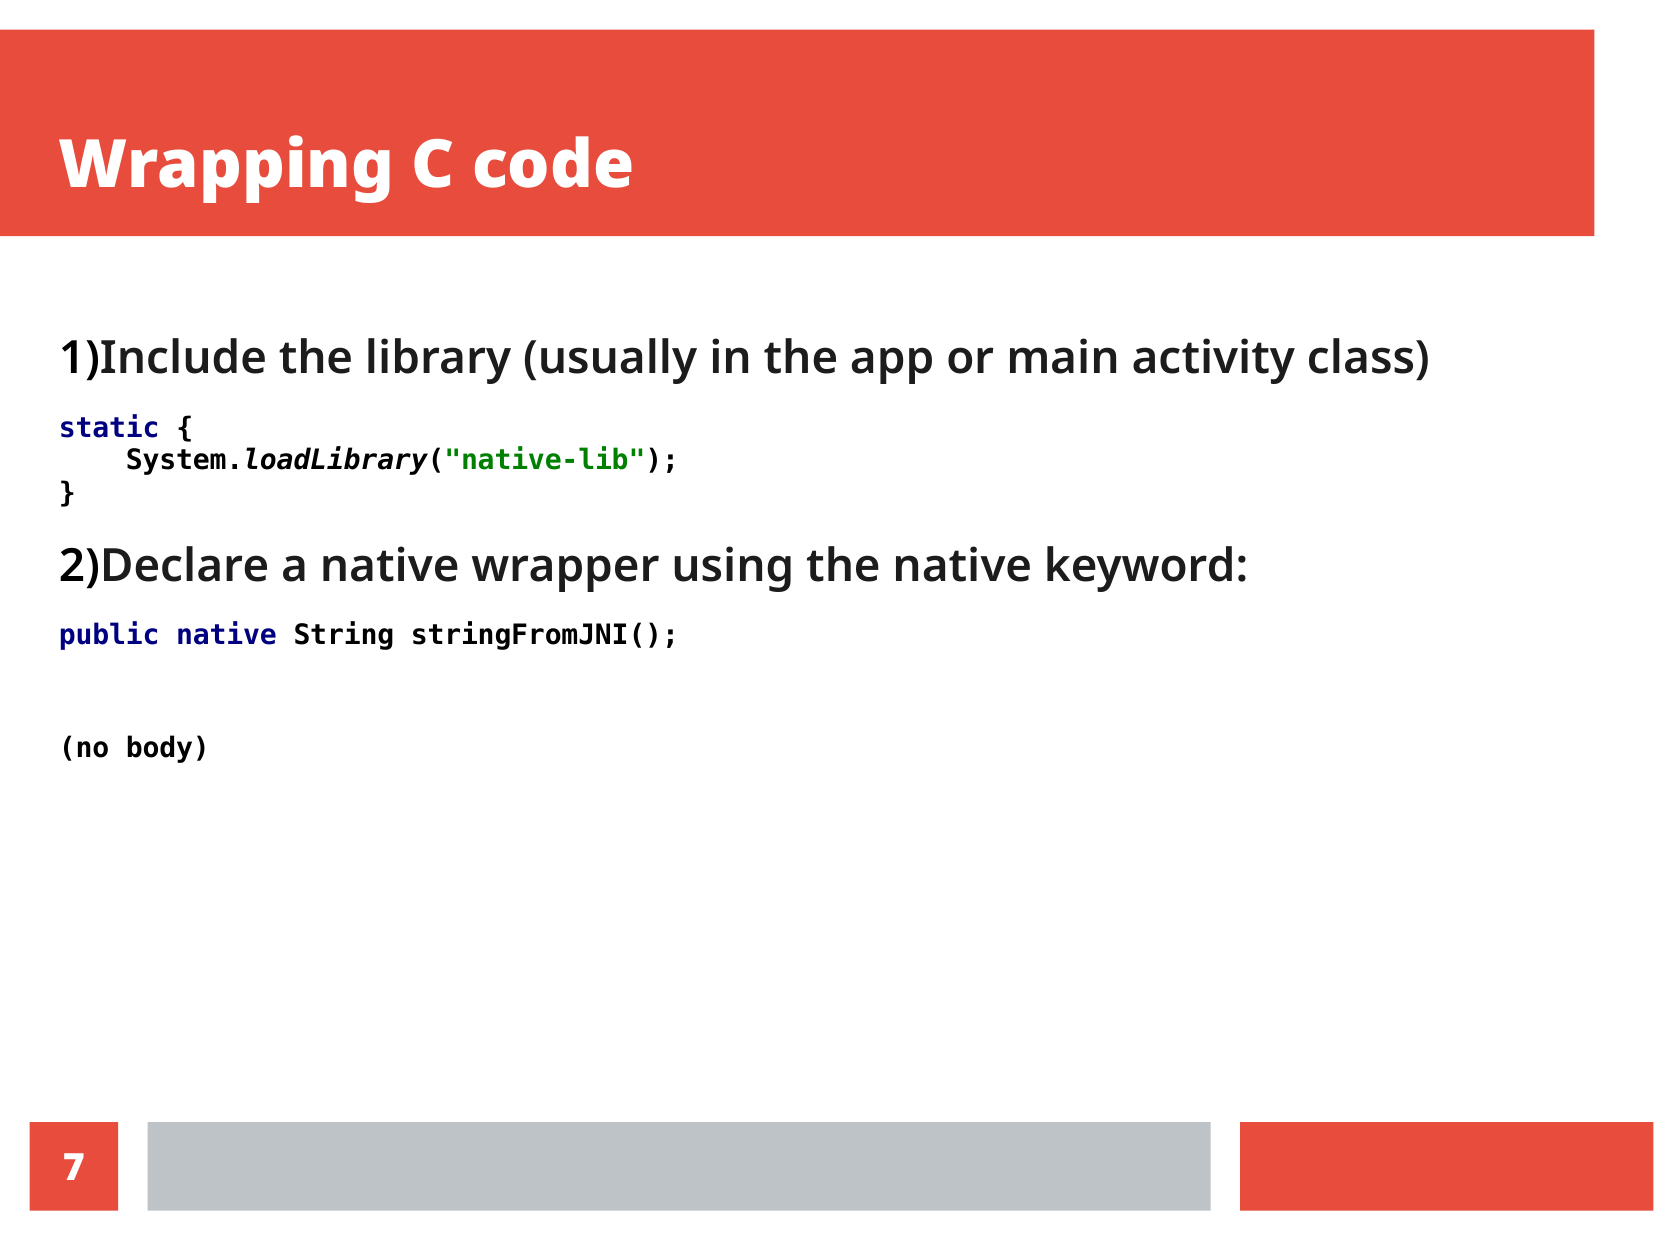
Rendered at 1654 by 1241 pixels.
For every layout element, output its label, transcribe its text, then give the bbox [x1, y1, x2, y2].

title Wrapping C code [59, 59, 1595, 207]
list Include the library (usually in the app or main activity class) static { System.loadLibrary("native-lib"); } Declare a native wrapper using the native keyword: public native String stringFromJNI(); (no body) [59, 324, 1565, 1093]
